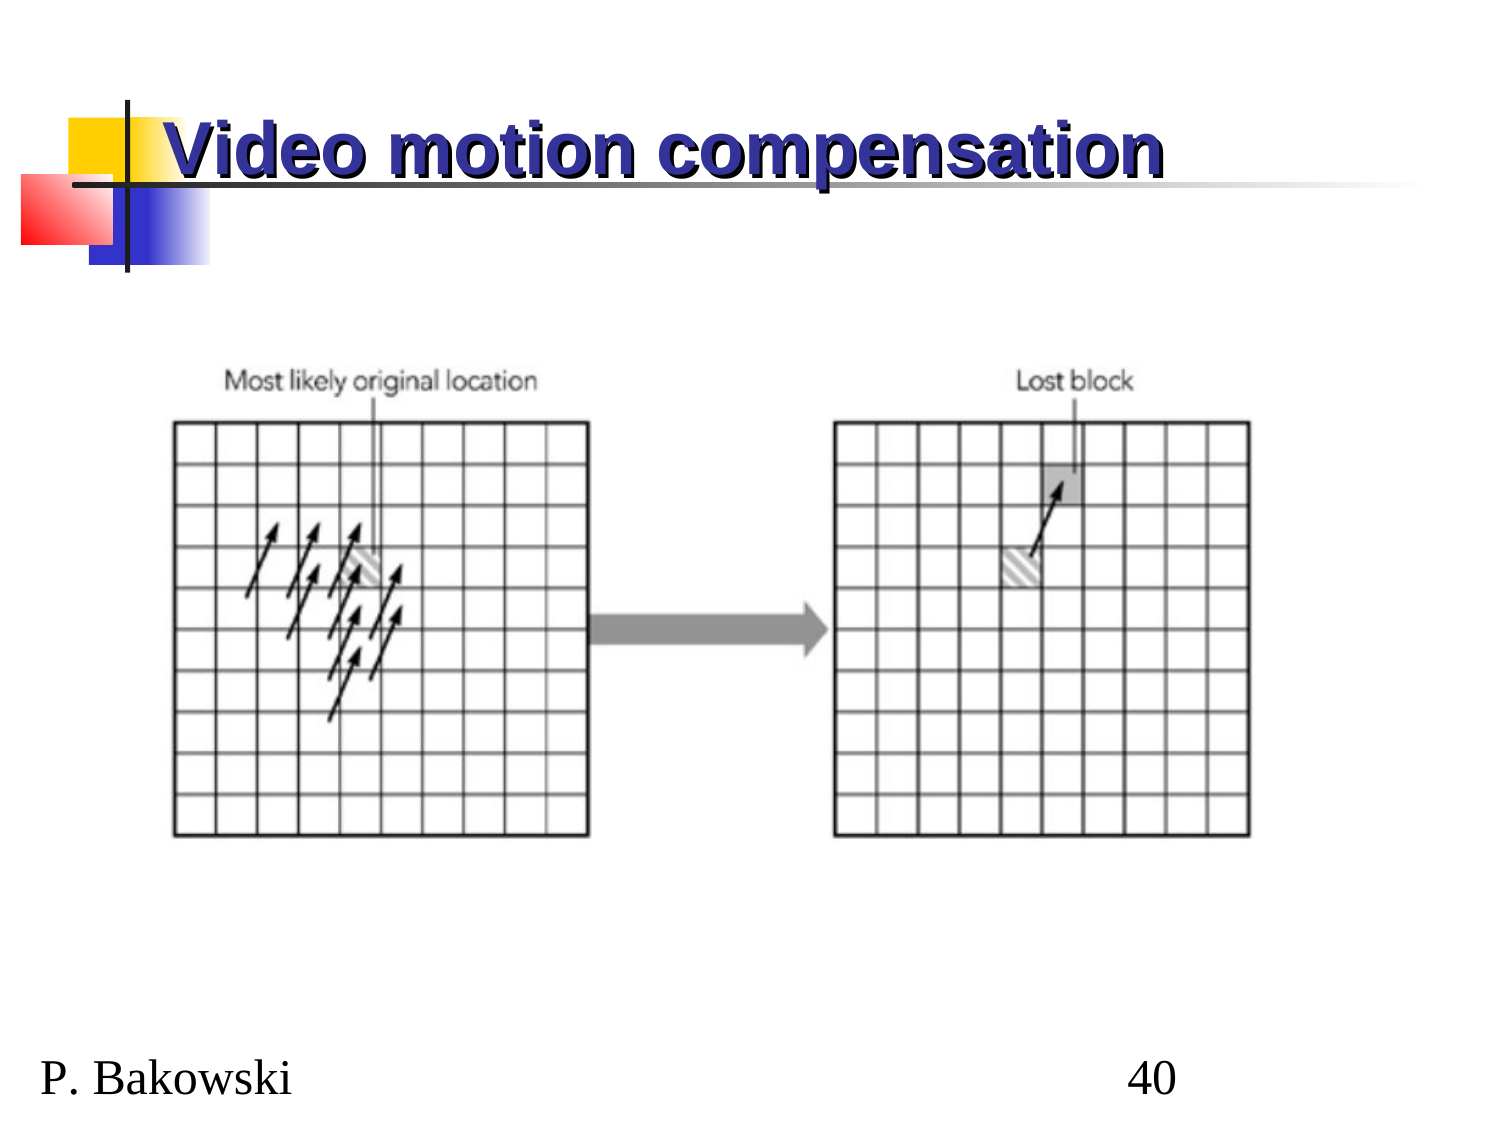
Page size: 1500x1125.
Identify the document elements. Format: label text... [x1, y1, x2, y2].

picture [129, 354, 1264, 867]
title Video motion compensation [147, 92, 1500, 213]
